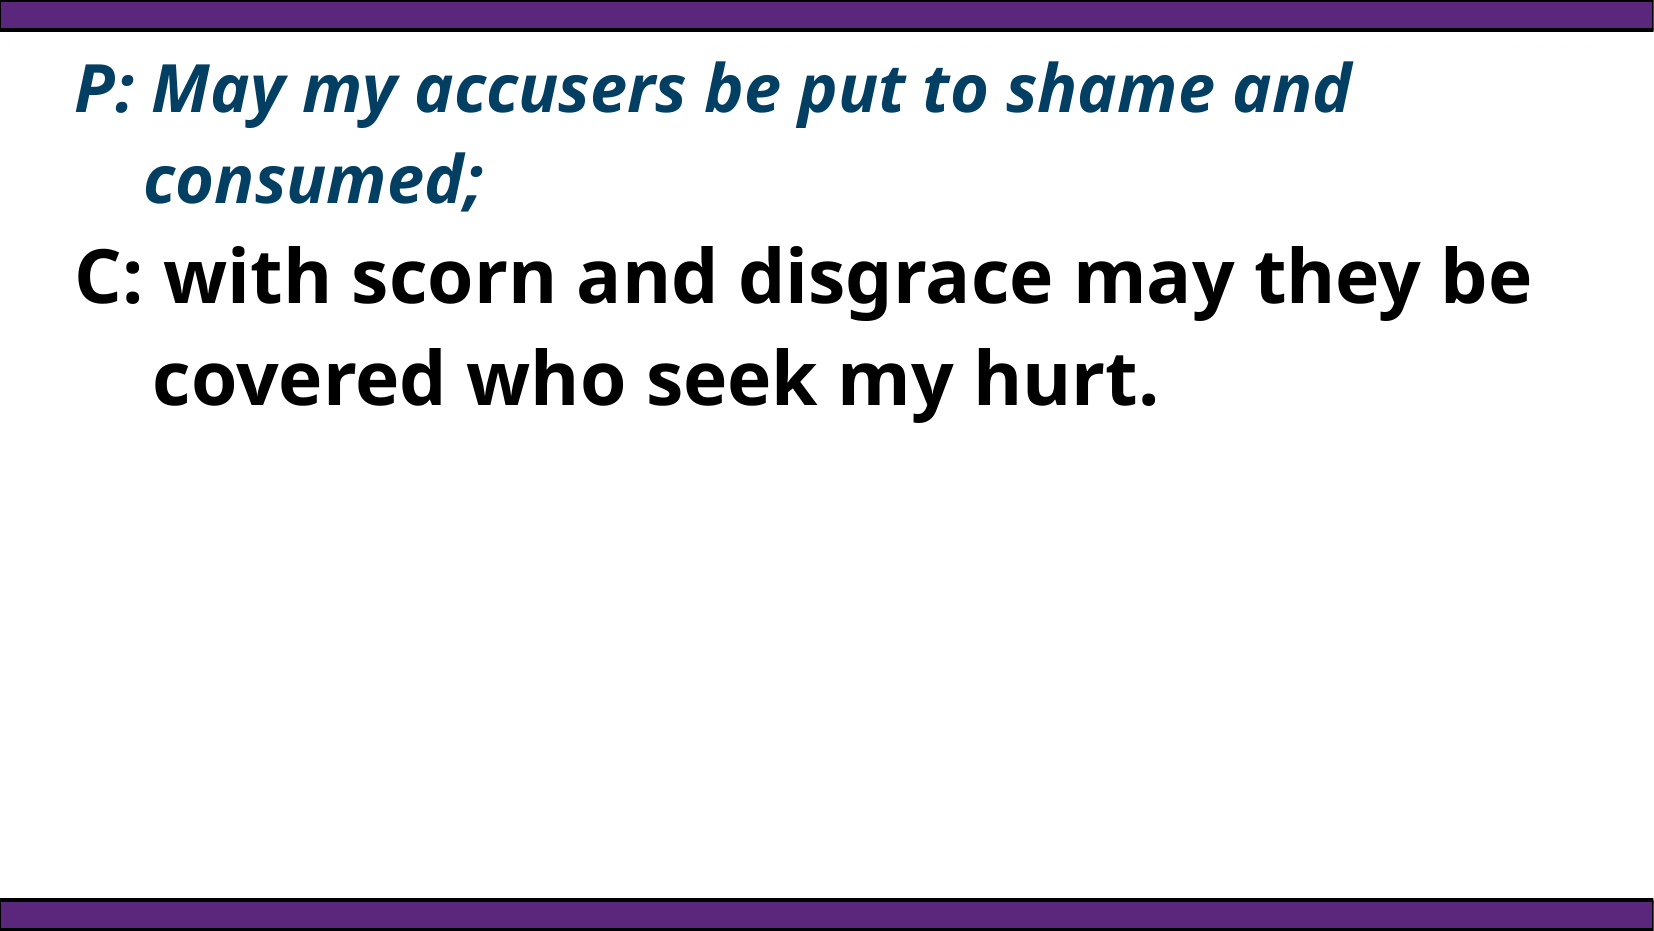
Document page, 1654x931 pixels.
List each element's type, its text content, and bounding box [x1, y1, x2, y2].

text_box P: May my accusers be put to shame and consumed; C: with scorn and disgrace may they be covered who seek my hurt. [60, 34, 1606, 427]
text_box [0, 0, 1654, 31]
picture [0, 31, 1654, 900]
text_box [0, 900, 1654, 931]
